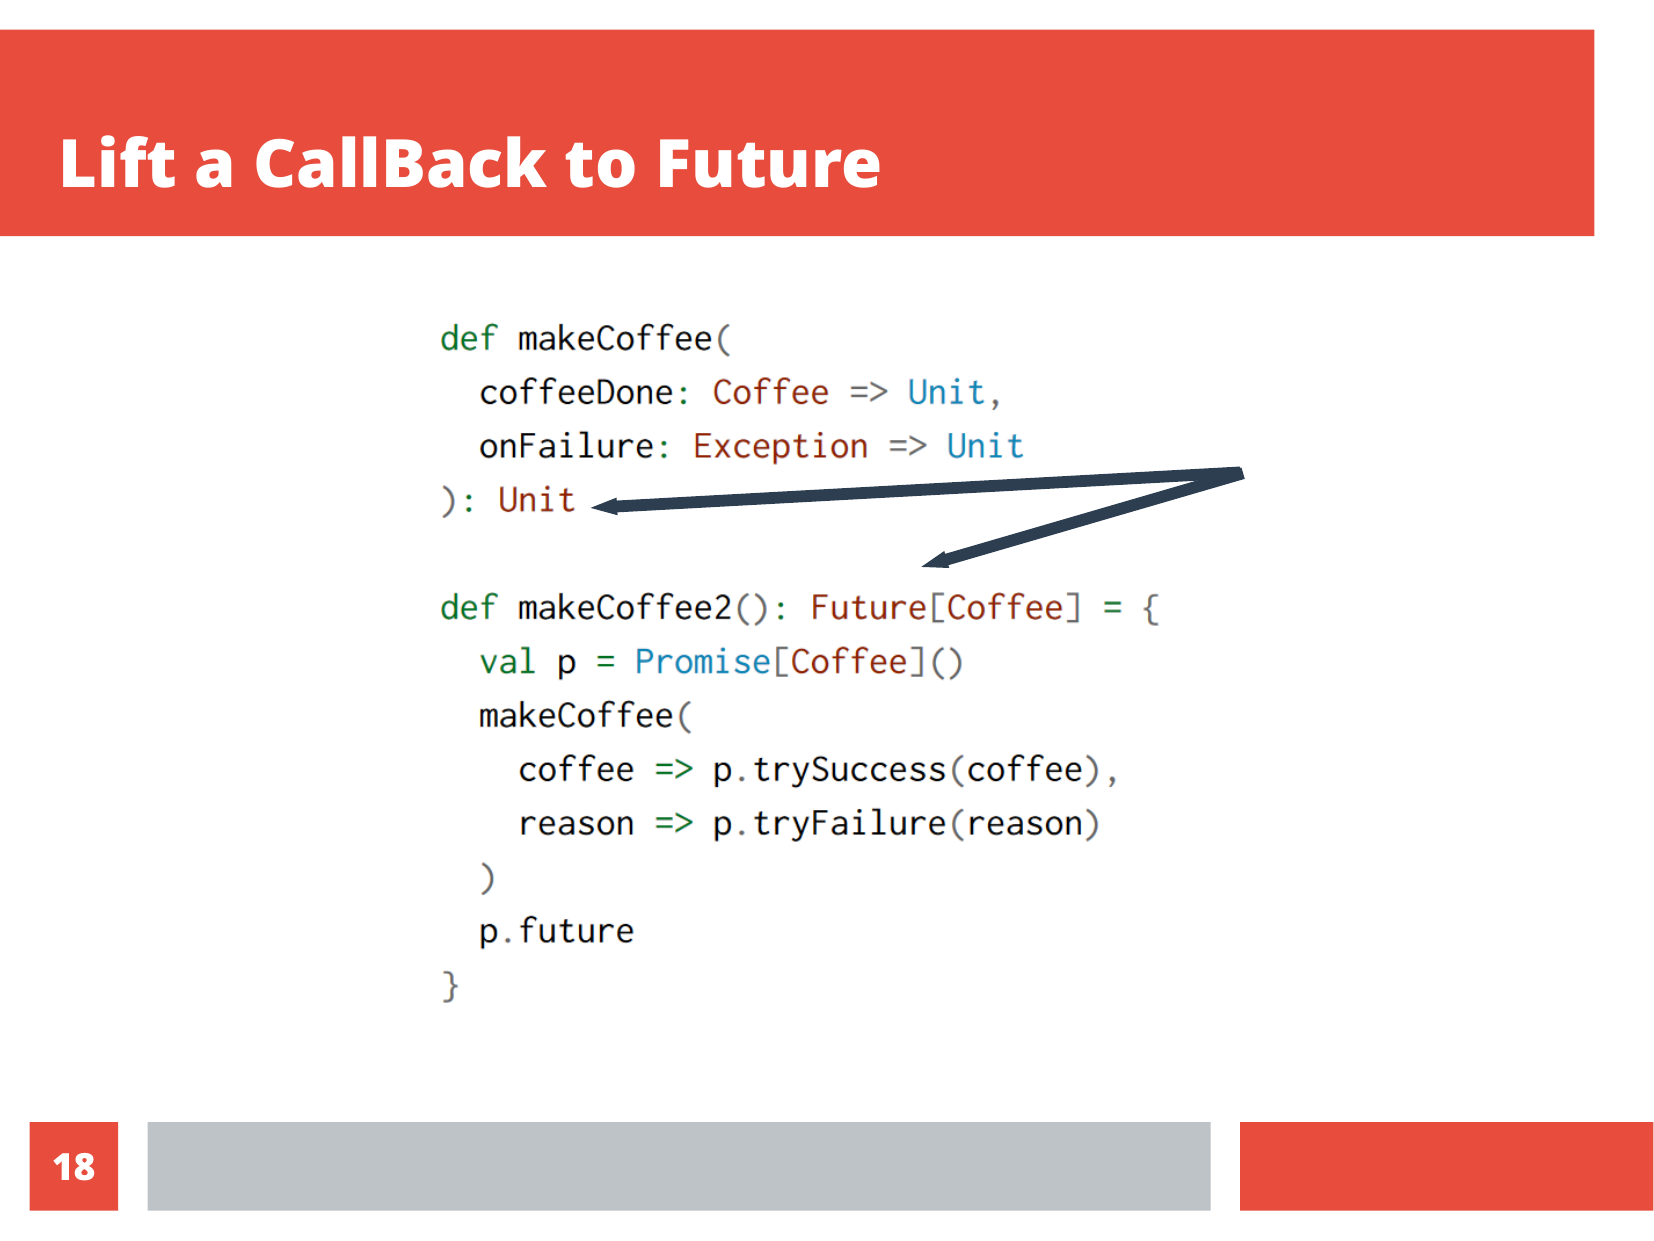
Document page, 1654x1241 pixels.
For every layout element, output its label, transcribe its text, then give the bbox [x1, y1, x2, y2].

title Lift a CallBack to Future [59, 59, 1595, 207]
picture [389, 294, 1191, 1040]
